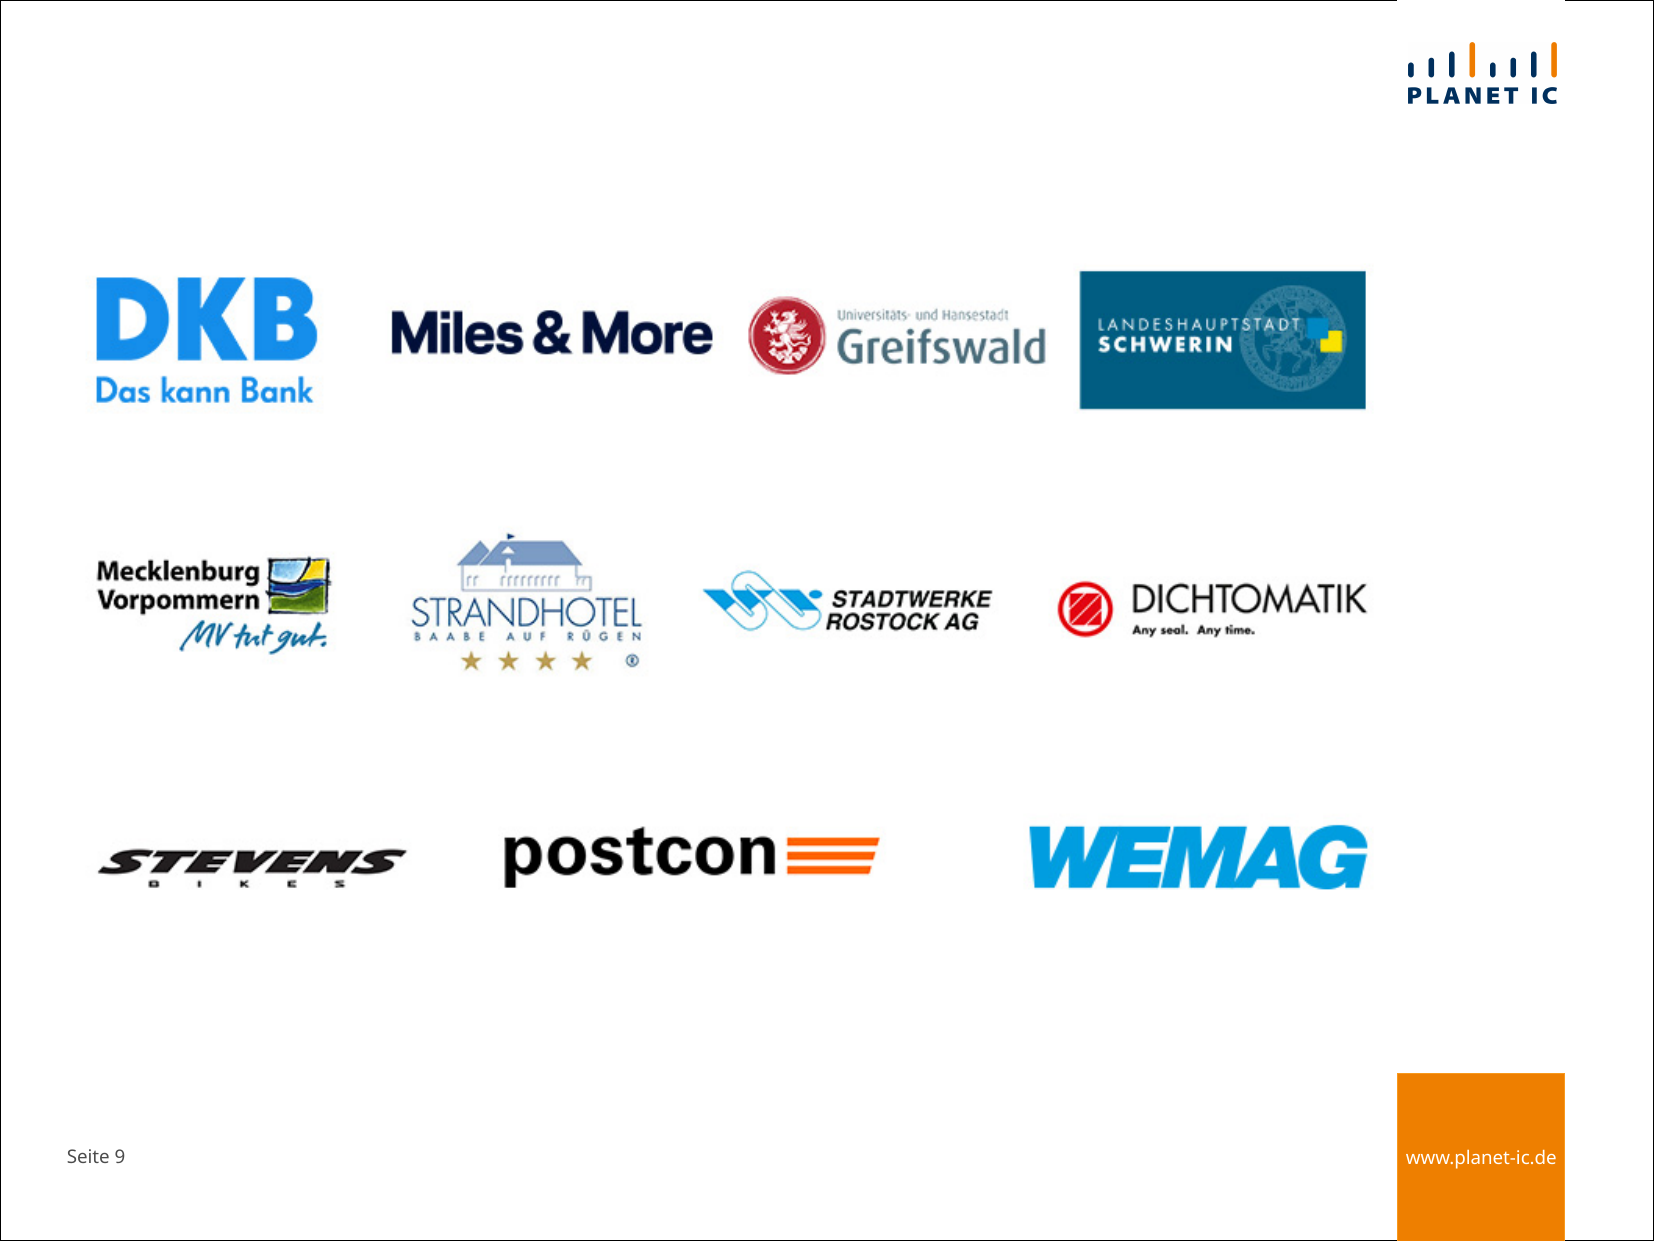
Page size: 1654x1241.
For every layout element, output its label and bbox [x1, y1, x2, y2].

picture [36, 126, 1466, 1021]
picture [1408, 42, 1557, 104]
